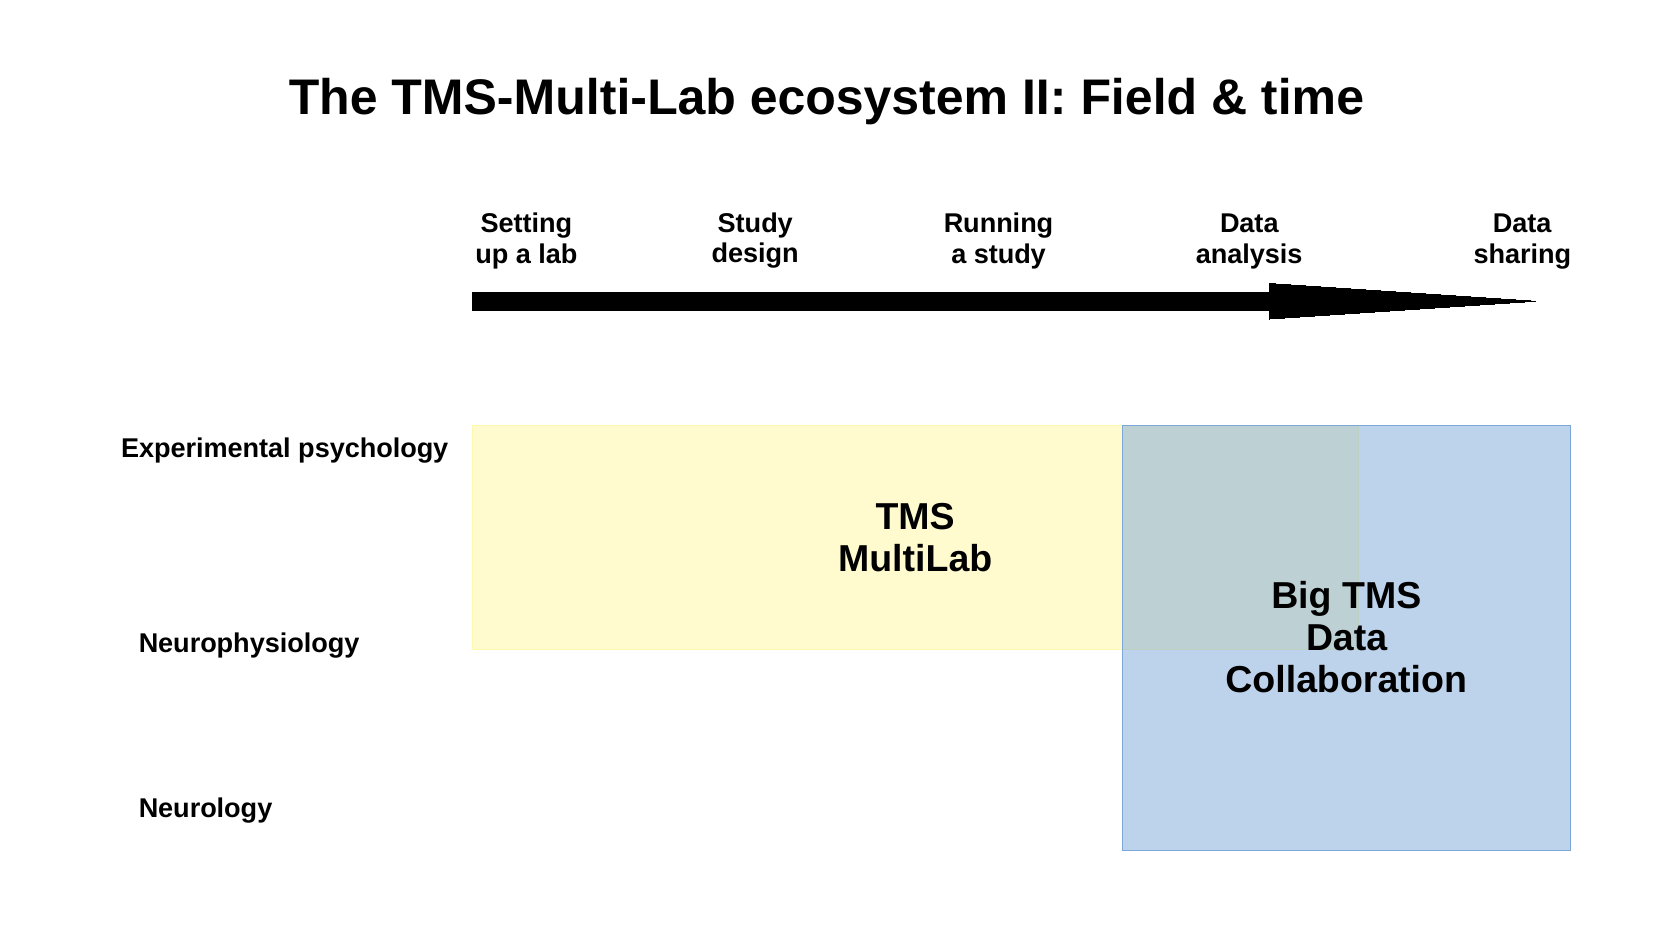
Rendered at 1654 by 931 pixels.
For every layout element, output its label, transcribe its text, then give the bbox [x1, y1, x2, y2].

text_box Settingup a lab [460, 200, 597, 278]
text_box Experimental psychology [106, 425, 508, 473]
text_box Data sharing [1458, 200, 1586, 277]
text_box Study design [696, 200, 833, 307]
text_box Neurology [124, 785, 526, 833]
title The TMS-Multi-Lab ecosystem II: Field & time [82, 19, 1571, 175]
text_box Big TMS Data Collaboration [1122, 425, 1571, 851]
text_box [472, 283, 1536, 320]
text_box Running a study [928, 200, 1075, 307]
text_box Neurophysiology [124, 620, 526, 668]
text_box TMS MultiLab [472, 425, 1122, 650]
text_box Data analysis [1181, 200, 1322, 277]
